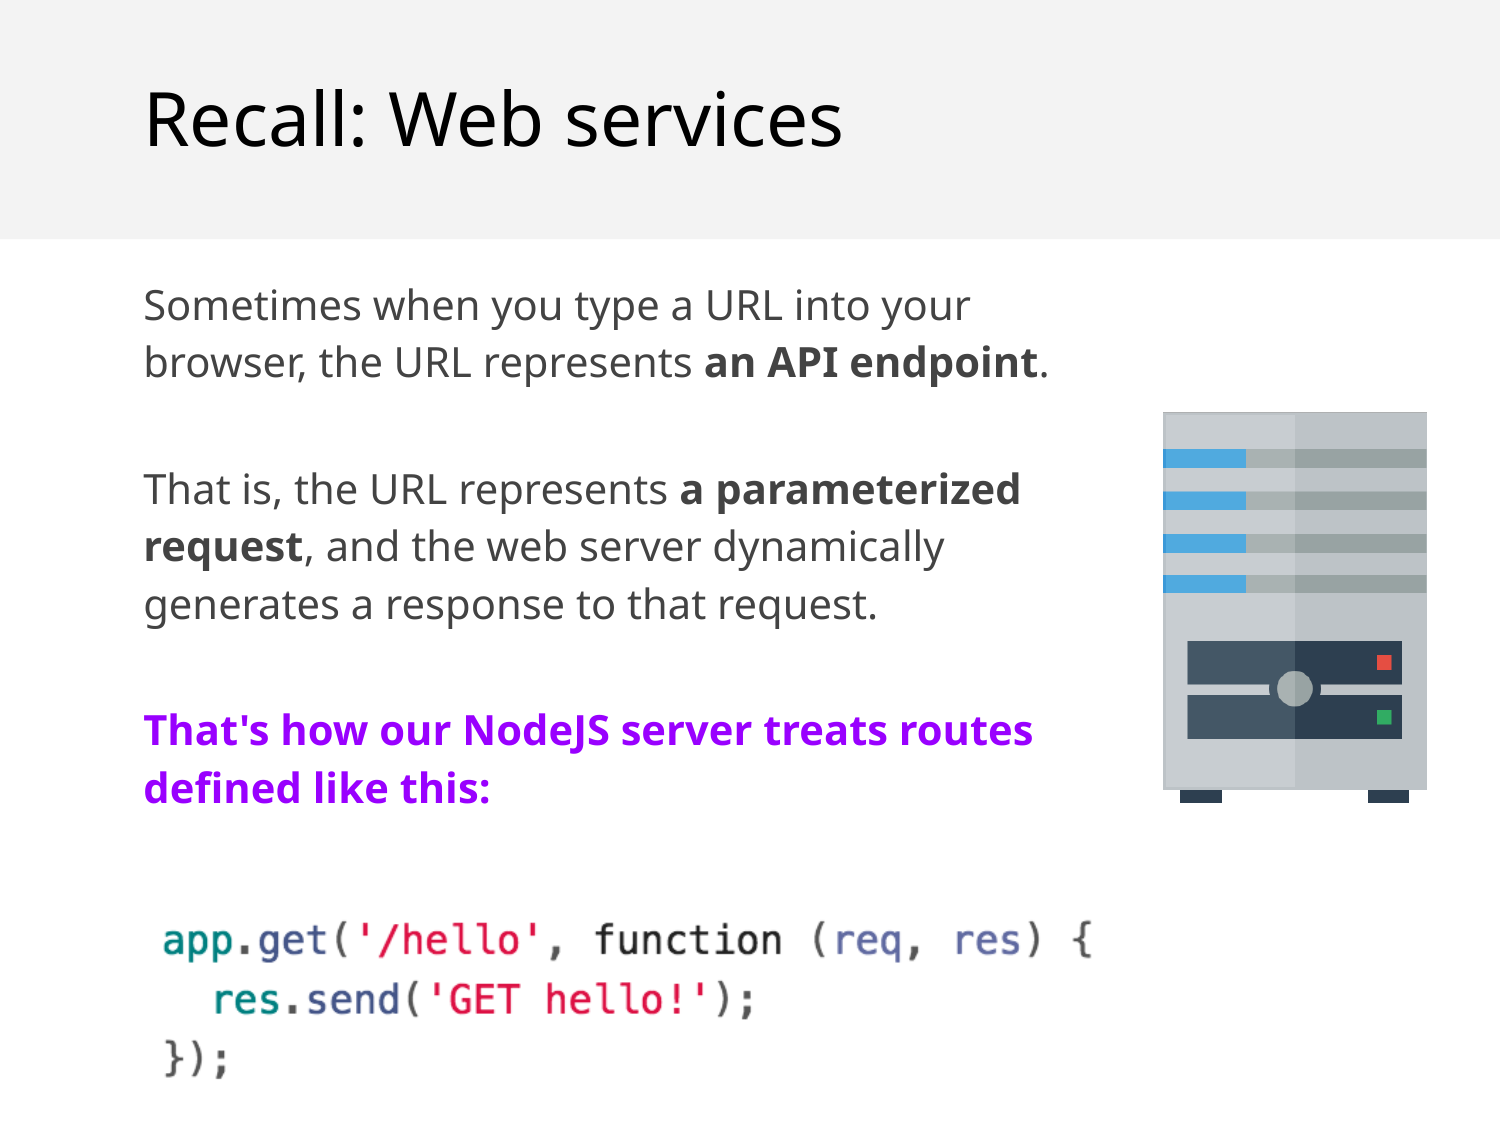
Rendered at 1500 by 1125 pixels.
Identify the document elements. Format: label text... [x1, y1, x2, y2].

list Sometimes when you type a URL into your browser, the URL represents an API endpoint. That is, the URL represents a parameterized request, and the web server dynamically generates a response to that request. That's how our NodeJS server treats routes defined like this: [128, 255, 1106, 895]
title Recall: Web services [128, 56, 1372, 183]
picture [1084, 404, 1500, 821]
picture [128, 895, 1175, 1106]
